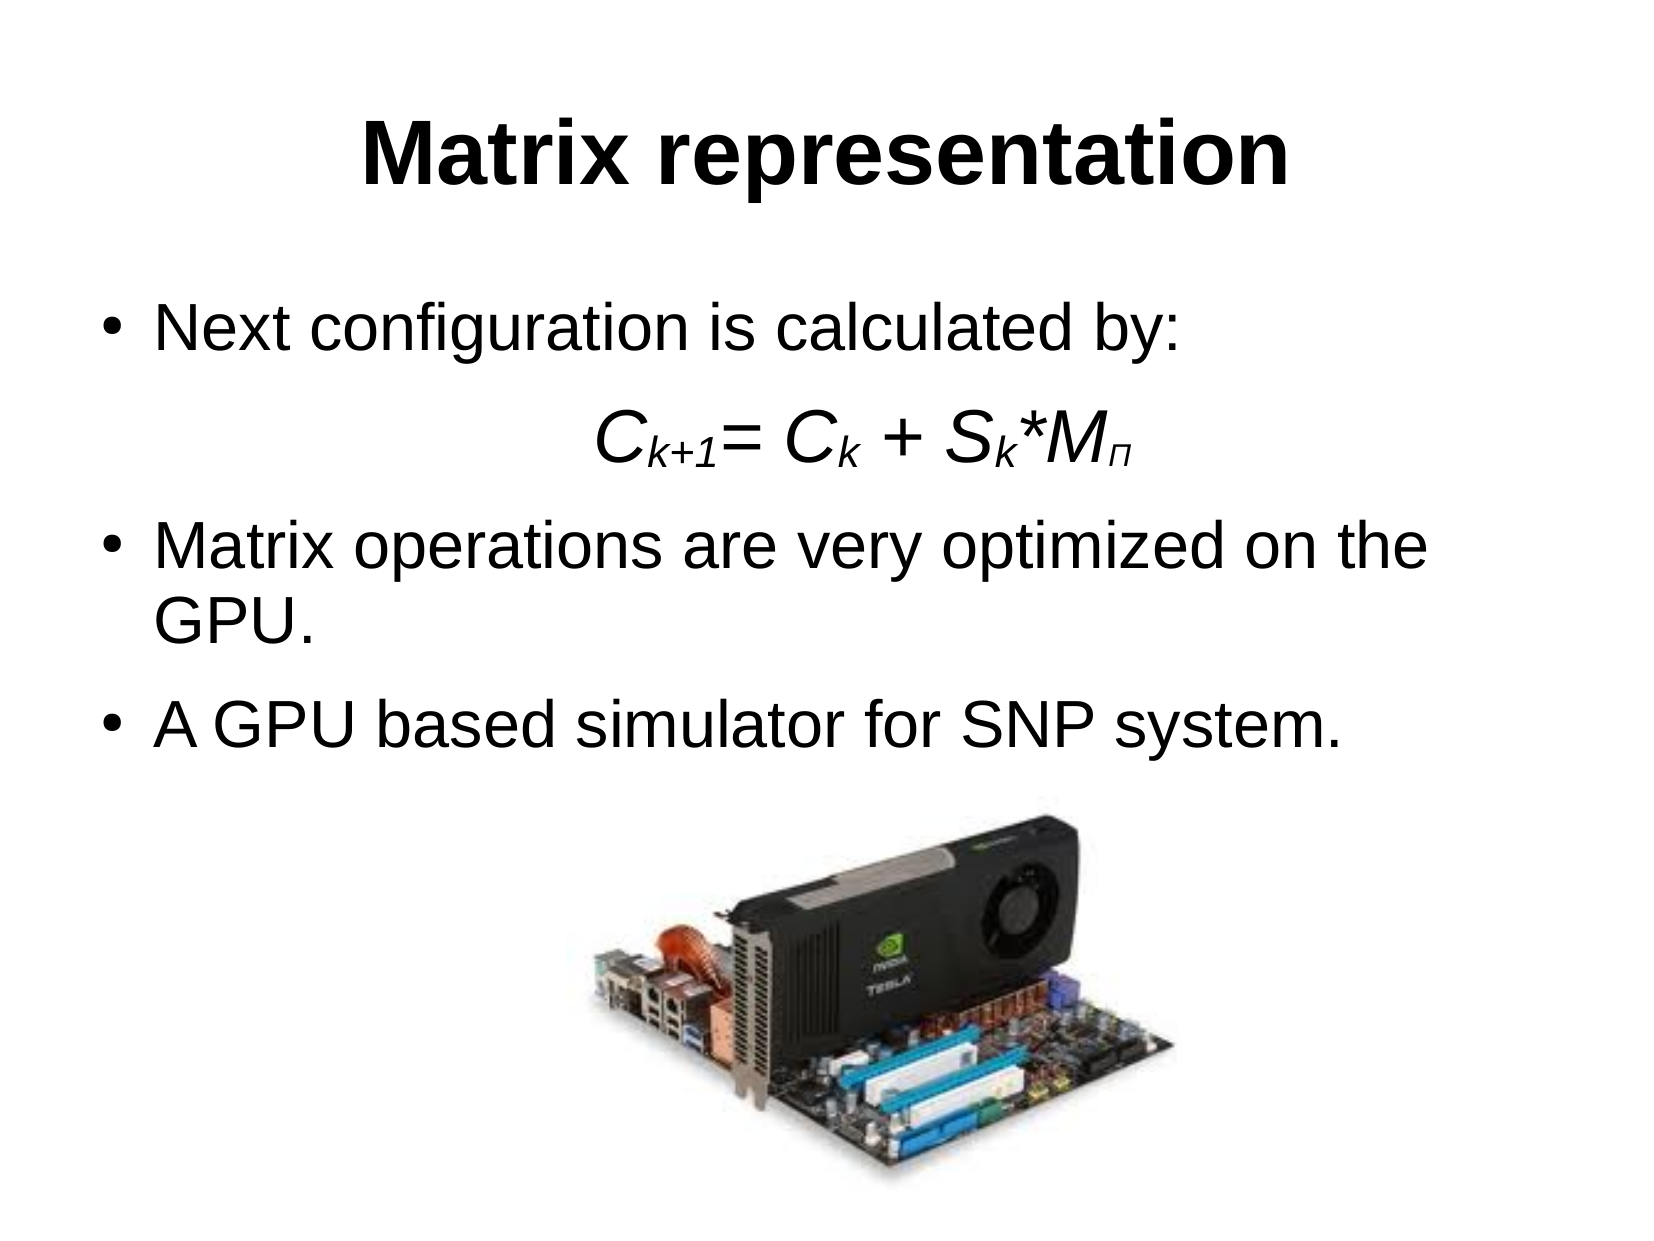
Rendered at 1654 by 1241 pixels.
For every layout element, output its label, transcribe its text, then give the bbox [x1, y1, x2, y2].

list Next configuration is calculated by: Ck+1= Ck + Sk*MΠ Matrix operations are very optimized on the GPU. A GPU based simulator for SNP system. [82, 290, 1571, 1109]
title Matrix representation [82, 49, 1571, 257]
picture [566, 1109, 1202, 1219]
